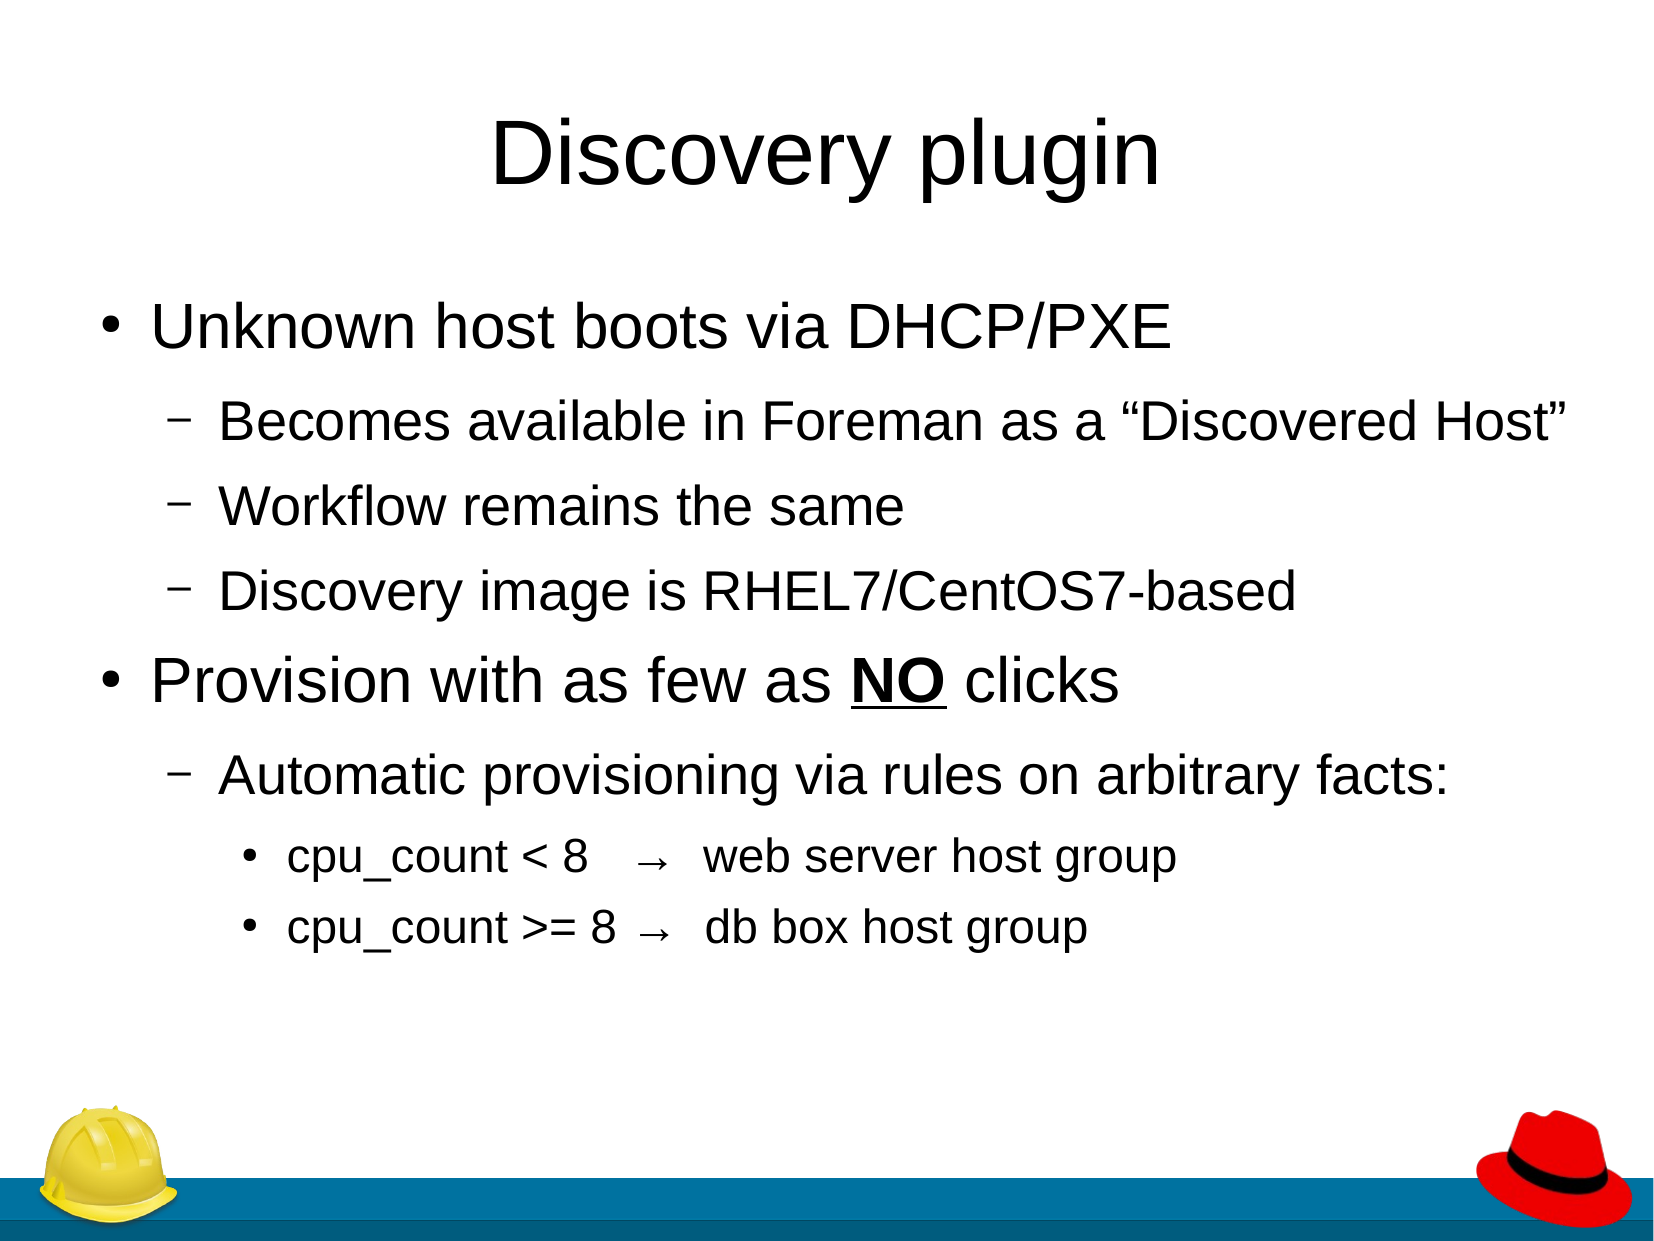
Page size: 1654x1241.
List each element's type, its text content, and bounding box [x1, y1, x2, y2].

list Unknown host boots via DHCP/PXE Becomes available in Foreman as a “Discovered Host” Workflow remains the same Discovery image is RHEL7/CentOS7-based Provision with as few as NO clicks Automatic provisioning via rules on arbitrary facts: cpu_count < 8 → web server host group cpu_count >= 8 → db box host group [82, 290, 1571, 1010]
picture [23, 1086, 189, 1227]
picture [1476, 1110, 1633, 1227]
title Discovery plugin [82, 49, 1571, 257]
